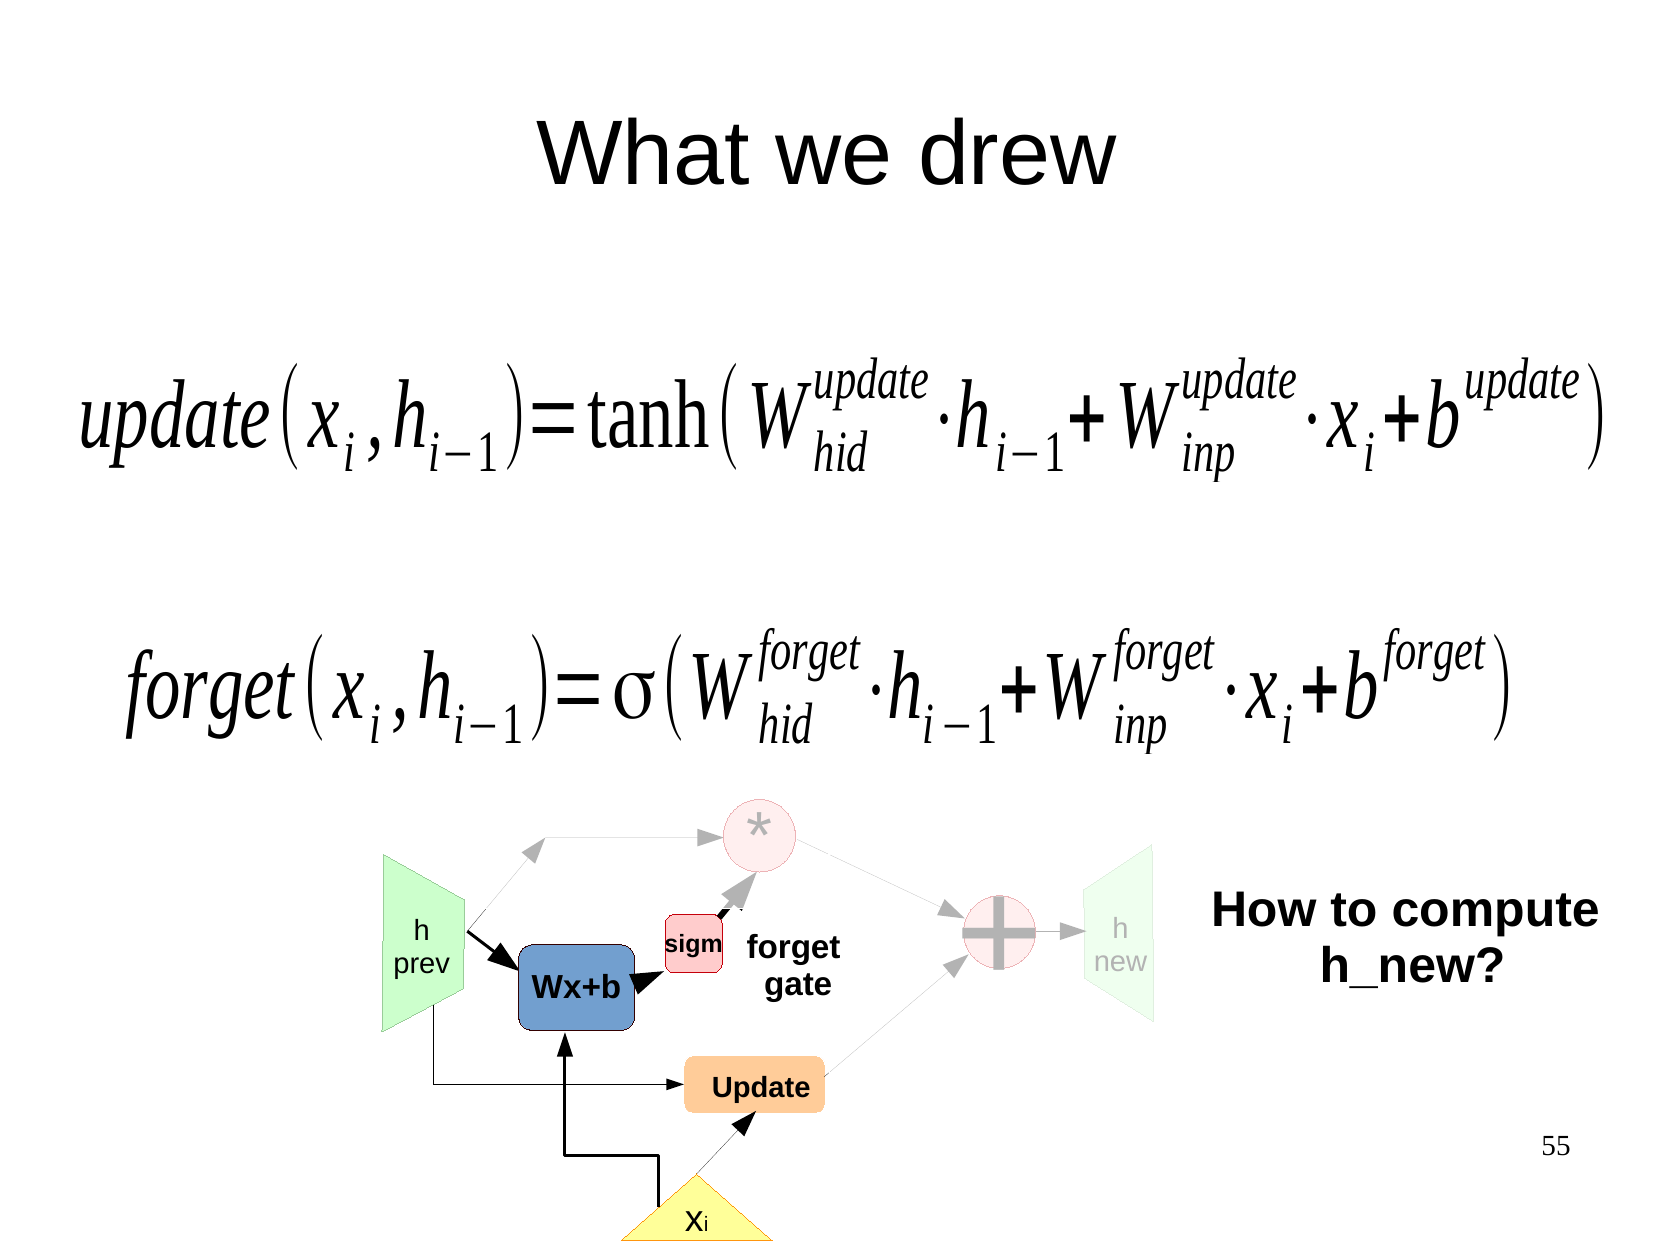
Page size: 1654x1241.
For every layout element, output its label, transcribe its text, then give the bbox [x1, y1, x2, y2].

text_box Wx+b [518, 944, 635, 1031]
text_box [466, 779, 1296, 1083]
text_box How to compute h_new? [1196, 873, 1629, 1002]
text_box h prev [378, 906, 466, 987]
chart [107, 614, 1531, 754]
text_box [383, 854, 465, 906]
chart [60, 343, 1626, 482]
text_box Update [697, 1063, 871, 1112]
title What we drew [82, 49, 1571, 257]
text_box [381, 987, 464, 1032]
text_box xi [621, 1174, 773, 1241]
text_box forget gate [731, 921, 865, 1012]
text_box sigm [665, 914, 723, 973]
text_box [683, 1055, 825, 1114]
